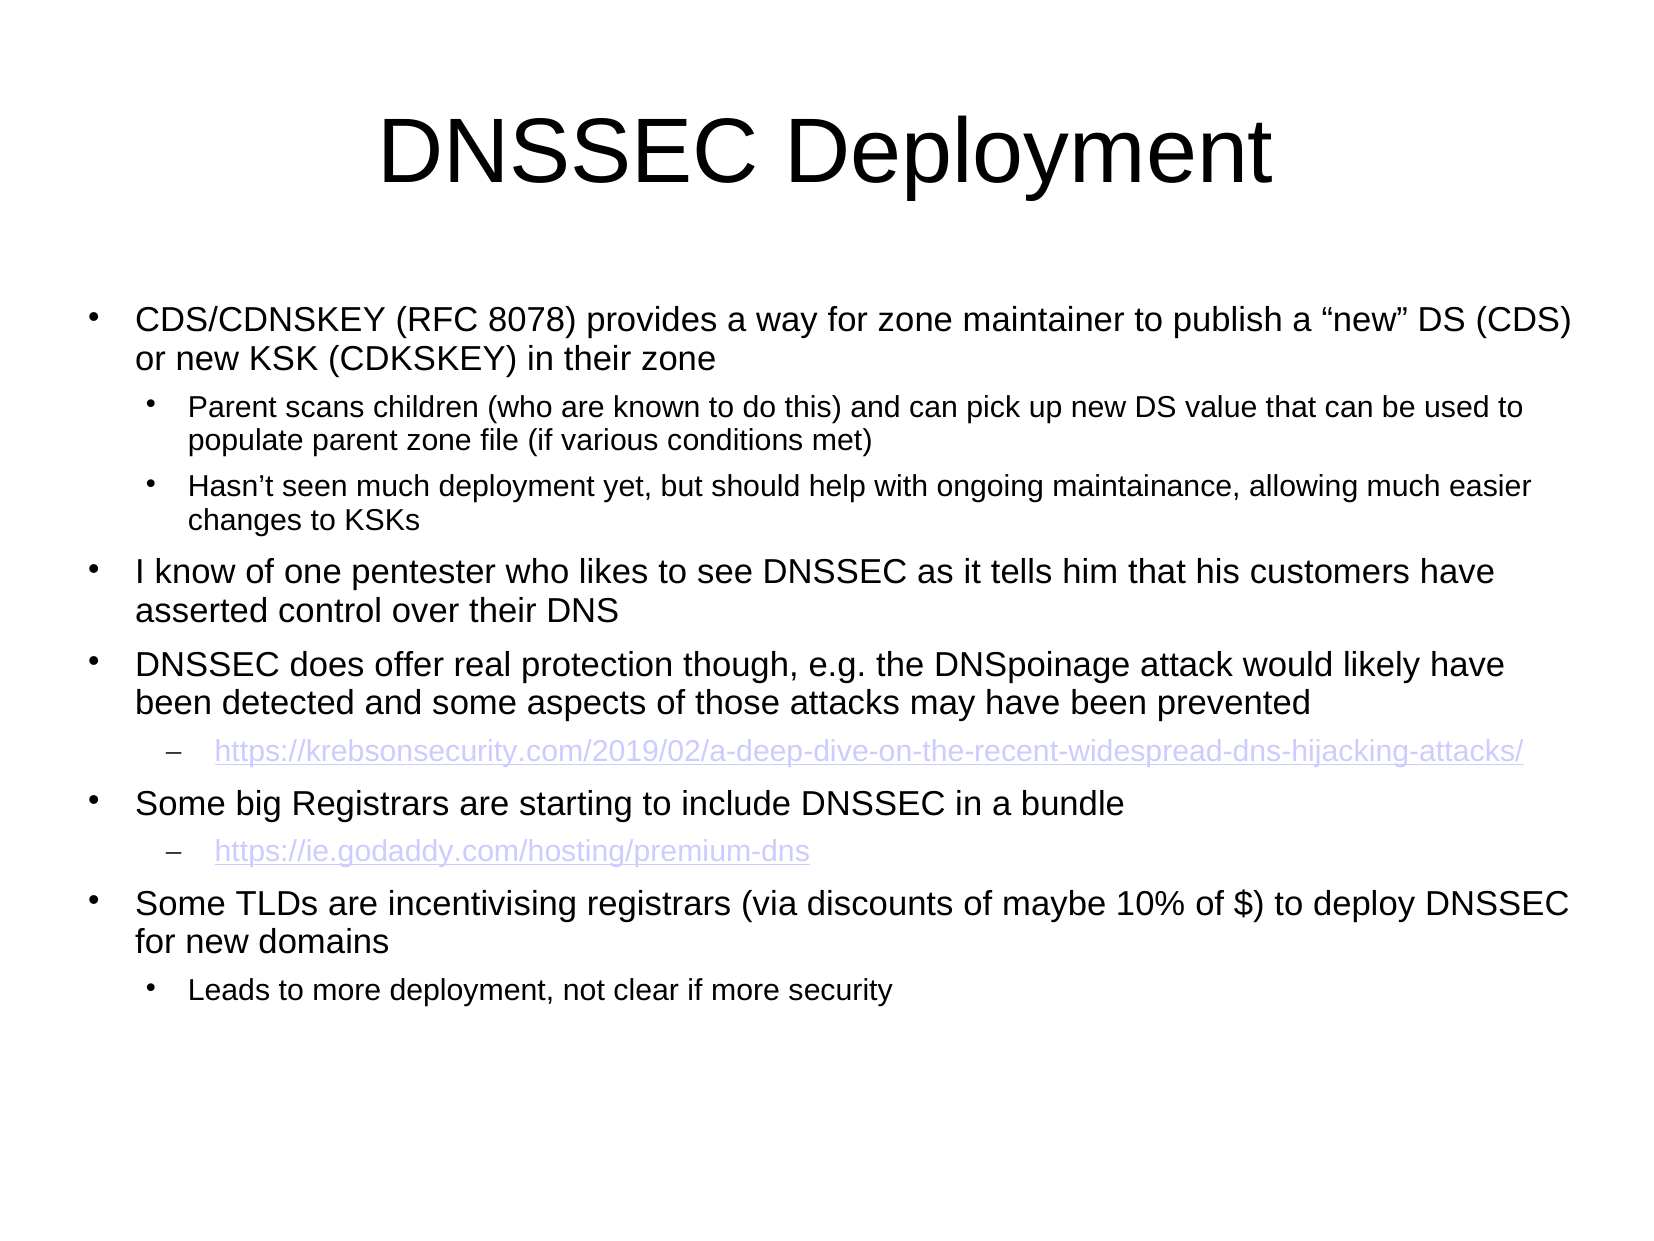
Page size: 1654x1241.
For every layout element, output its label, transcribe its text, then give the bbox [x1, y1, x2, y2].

title DNSSEC Deployment [82, 49, 1570, 256]
list CDS/CDNSKEY (RFC 8078) provides a way for zone maintainer to publish a “new” DS (CDS) or new KSK (CDKSKEY) in their zone Parent scans children (who are known to do this) and can pick up new DS value that can be used to populate parent zone file (if various conditions met) Hasn’t seen much deployment yet, but should help with ongoing maintainance, allowing much easier changes to KSKs I know of one pentester who likes to see DNSSEC as it tells him that his customers have asserted control over their DNS DNSSEC does offer real protection though, e.g. the DNSpoinage attack would likely have been detected and some aspects of those attacks may have been prevented https://krebsonsecurity.com/2019/02/a-deep-dive-on-the-recent-widespread-dns-hijacking-attacks/ Some big Registrars are starting to include DNSSEC in a bundle https://ie.godaddy.com/hosting/premium-dns Some TLDs are incentivising registrars (via discounts of maybe 10% of $) to deploy DNSSEC for new domains Leads to more deployment, not clear if more security [88, 295, 1575, 1014]
